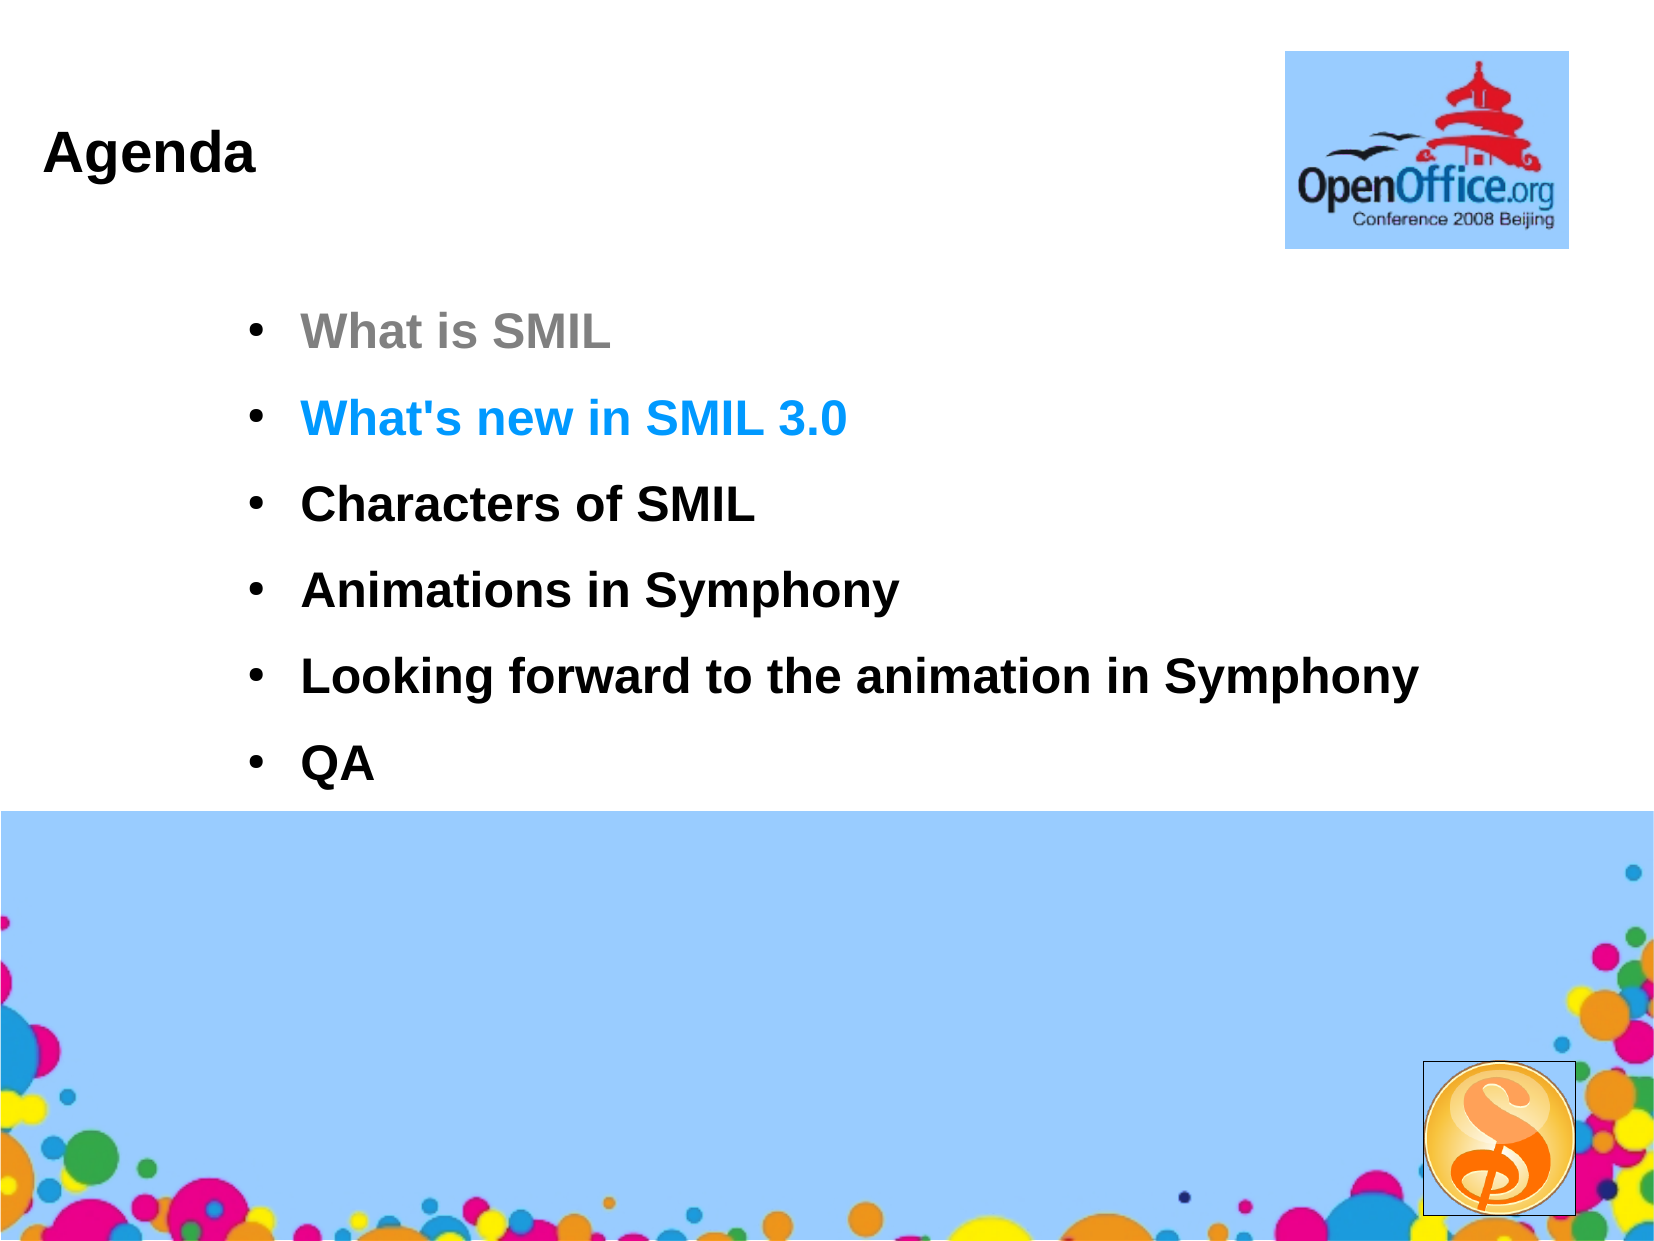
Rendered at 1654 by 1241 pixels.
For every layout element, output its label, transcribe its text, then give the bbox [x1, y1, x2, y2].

picture [1285, 203, 1569, 250]
title Agenda [27, 112, 1654, 203]
list What is SMIL What's new in SMIL 3.0 Characters of SMIL Animations in Symphony Looking forward to the animation in Symphony QA [196, 295, 1526, 1002]
picture [1285, 51, 1569, 112]
picture [0, 811, 1654, 1241]
